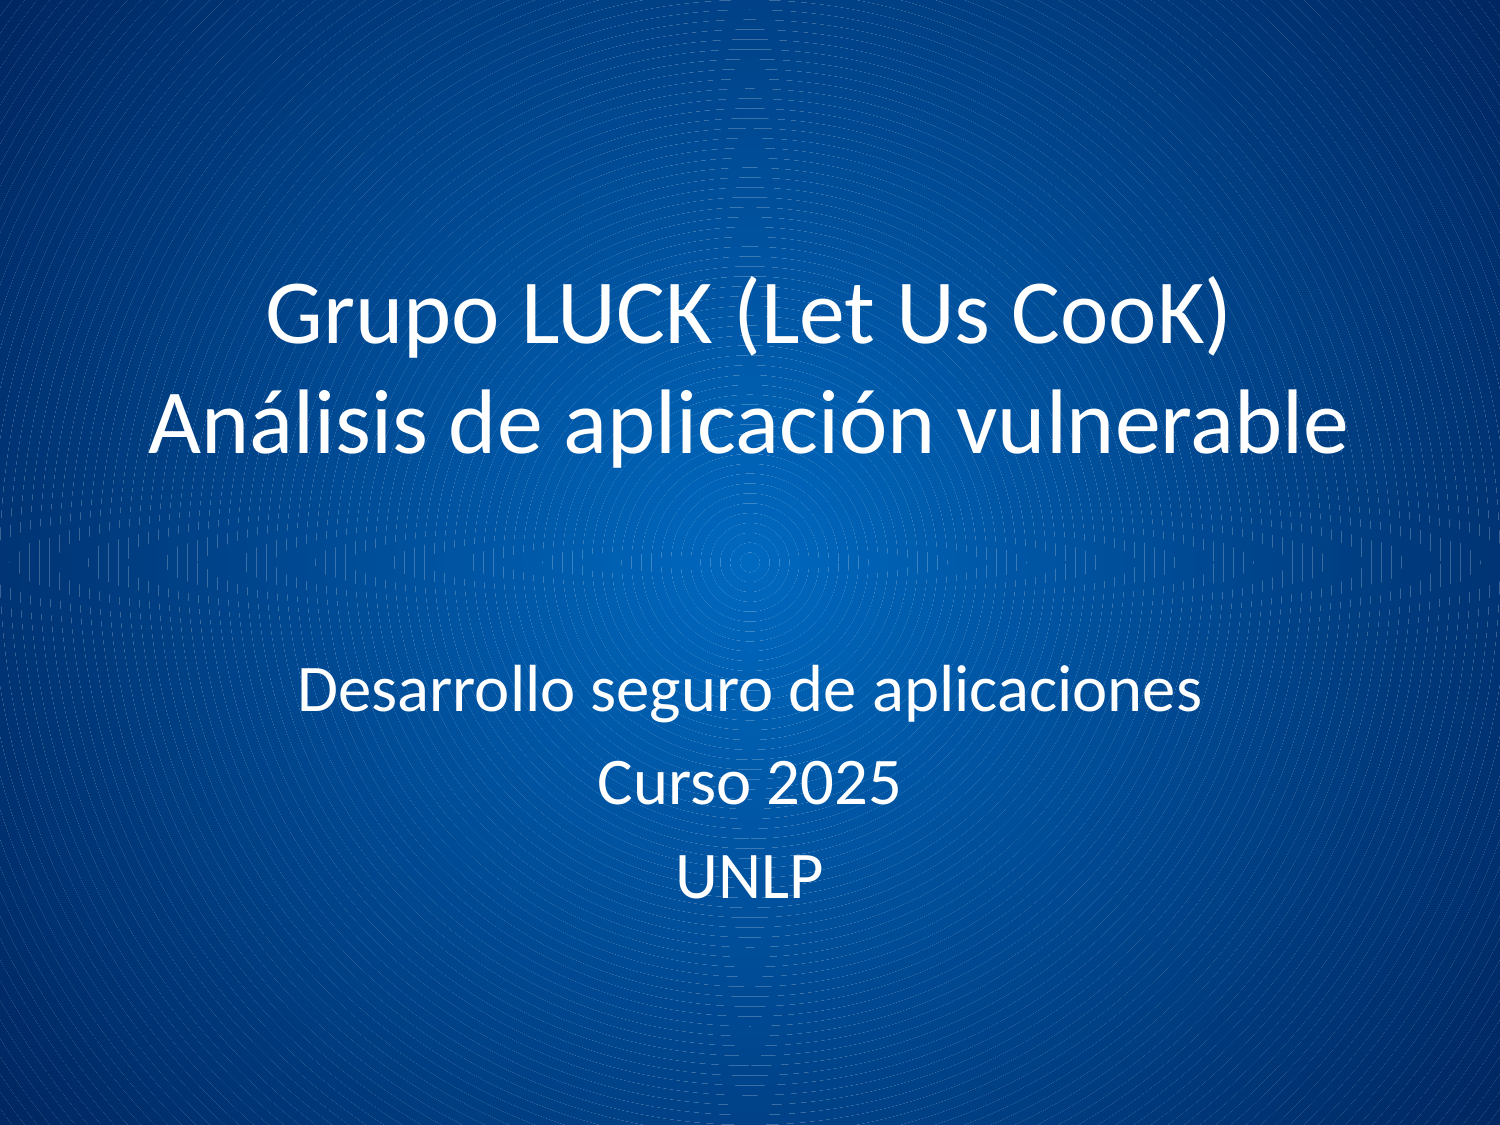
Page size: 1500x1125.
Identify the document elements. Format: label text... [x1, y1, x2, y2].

title Grupo LUCK (Let Us CooK) Análisis de aplicación vulnerable [112, 241, 1388, 483]
subtitle Desarrollo seguro de aplicaciones Curso 2025 UNLP [225, 637, 1275, 925]
